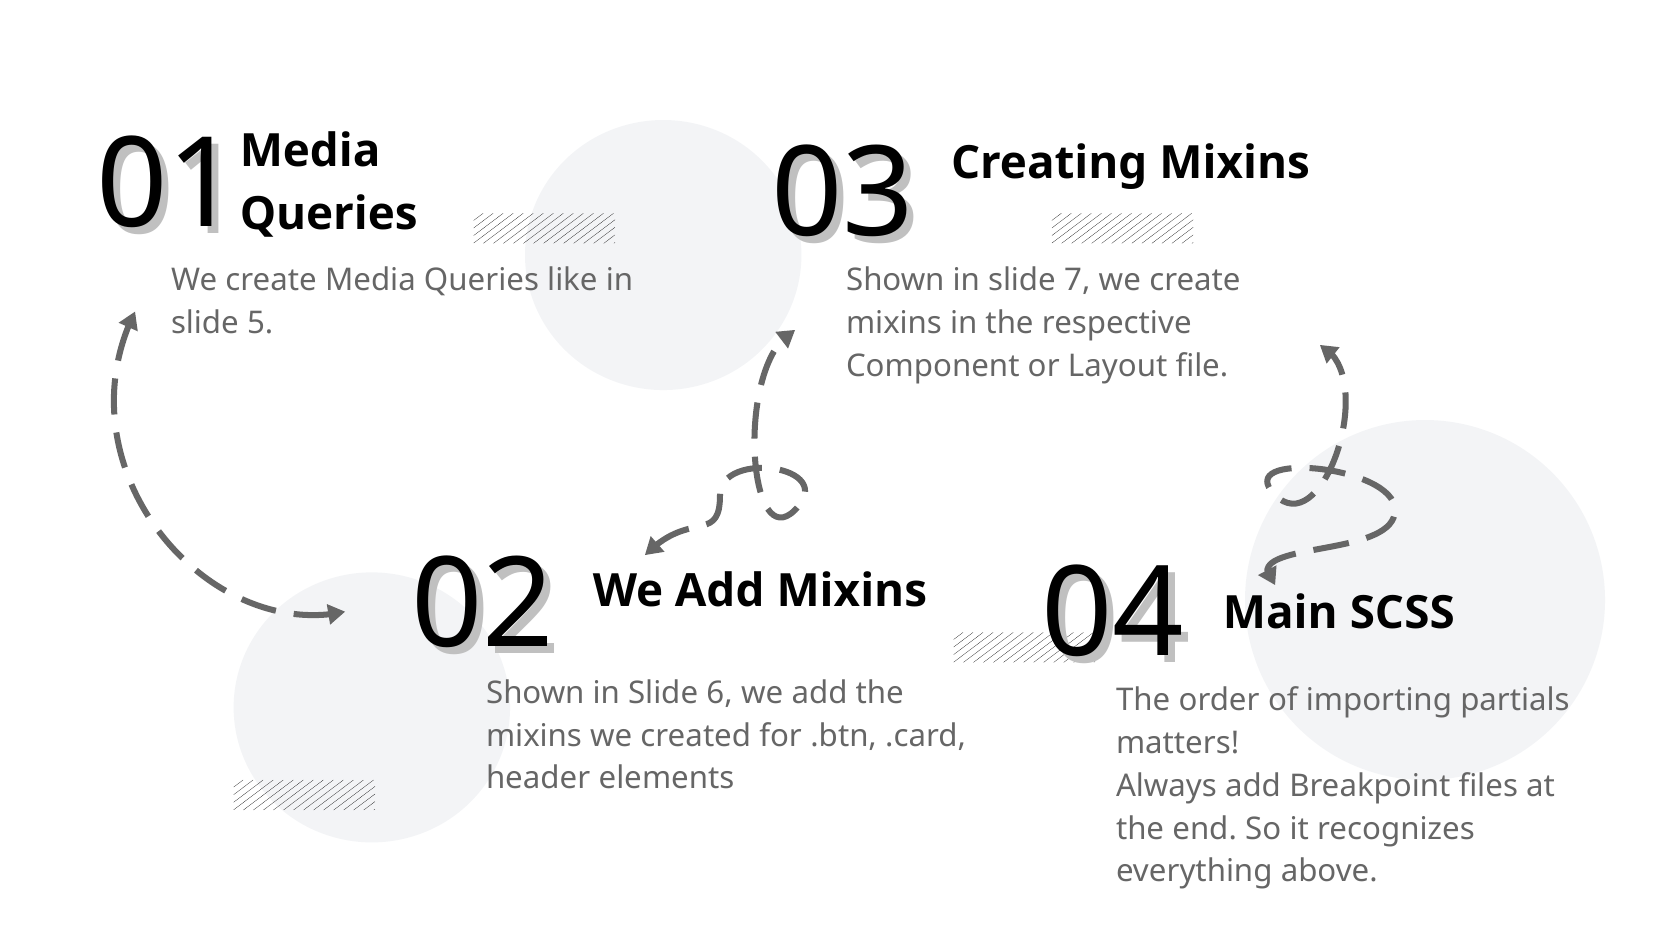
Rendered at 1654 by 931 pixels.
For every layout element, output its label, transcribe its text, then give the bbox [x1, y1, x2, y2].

text_box Main SCSS [1208, 572, 1613, 713]
text_box Creating Mixins [937, 122, 1424, 263]
text_box 01 [81, 85, 262, 271]
text_box We create Media Queries like in slide 5. [156, 250, 682, 436]
text_box 04 [1026, 514, 1207, 701]
text_box Shown in Slide 6, we add the mixins we created for .btn, .card, header elements [471, 662, 997, 849]
text_box Media Queries [262, 110, 481, 251]
text_box 02 [396, 505, 577, 691]
text_box 03 [756, 94, 937, 281]
text_box We Add Mixins [578, 550, 976, 691]
text_box Shown in slide 7, we create mixins in the respective Component or Layout file. [831, 263, 1357, 436]
text_box The order of importing partials matters! Always add Breakpoint files at the end. So it recognizes everything above. [1101, 670, 1627, 899]
